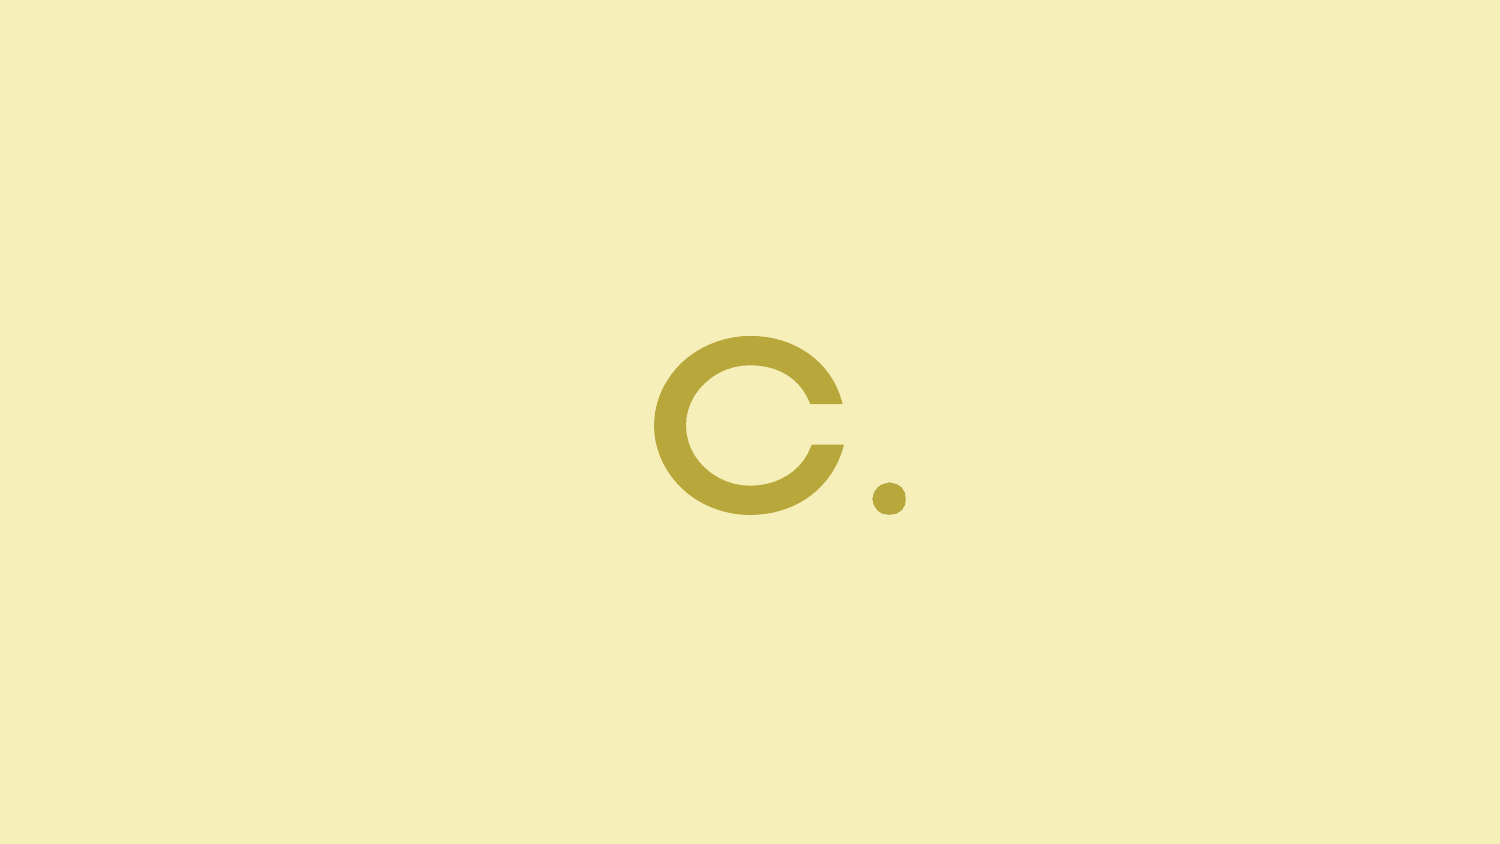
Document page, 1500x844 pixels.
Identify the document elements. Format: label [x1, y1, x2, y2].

text_box [654, 335, 845, 515]
picture [872, 482, 906, 515]
